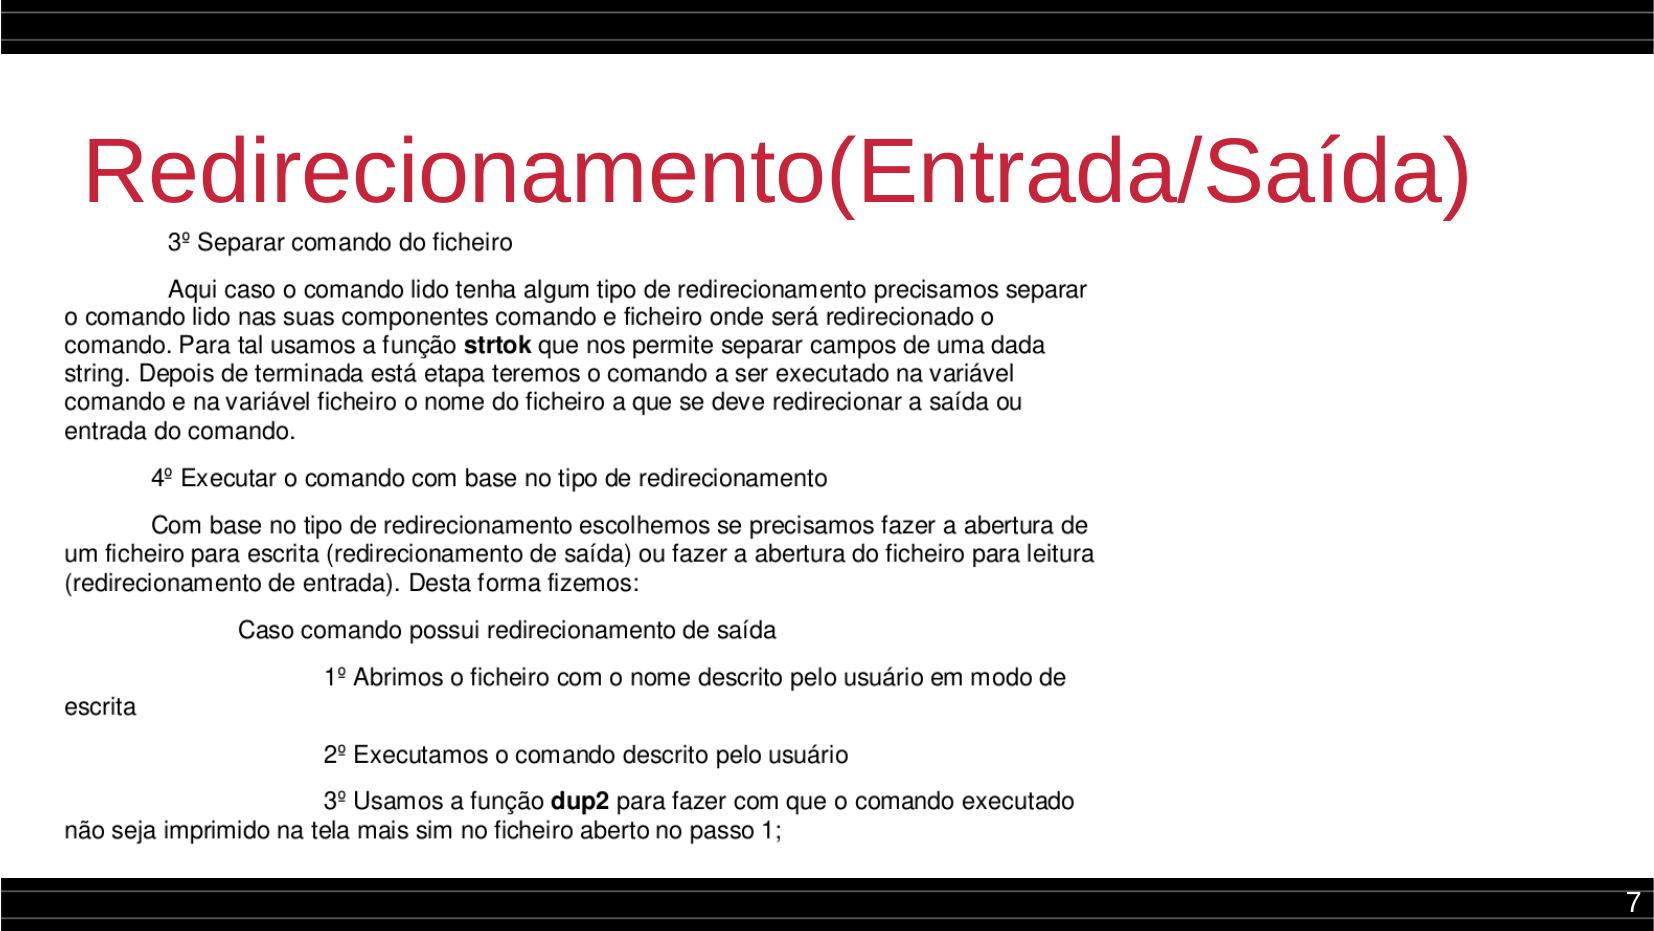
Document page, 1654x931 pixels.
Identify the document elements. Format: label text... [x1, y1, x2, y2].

picture [35, 220, 1264, 851]
picture [1, 878, 1654, 931]
title Redirecionamento(Entrada/Saída) [82, 92, 1571, 249]
picture [1, 0, 1654, 54]
